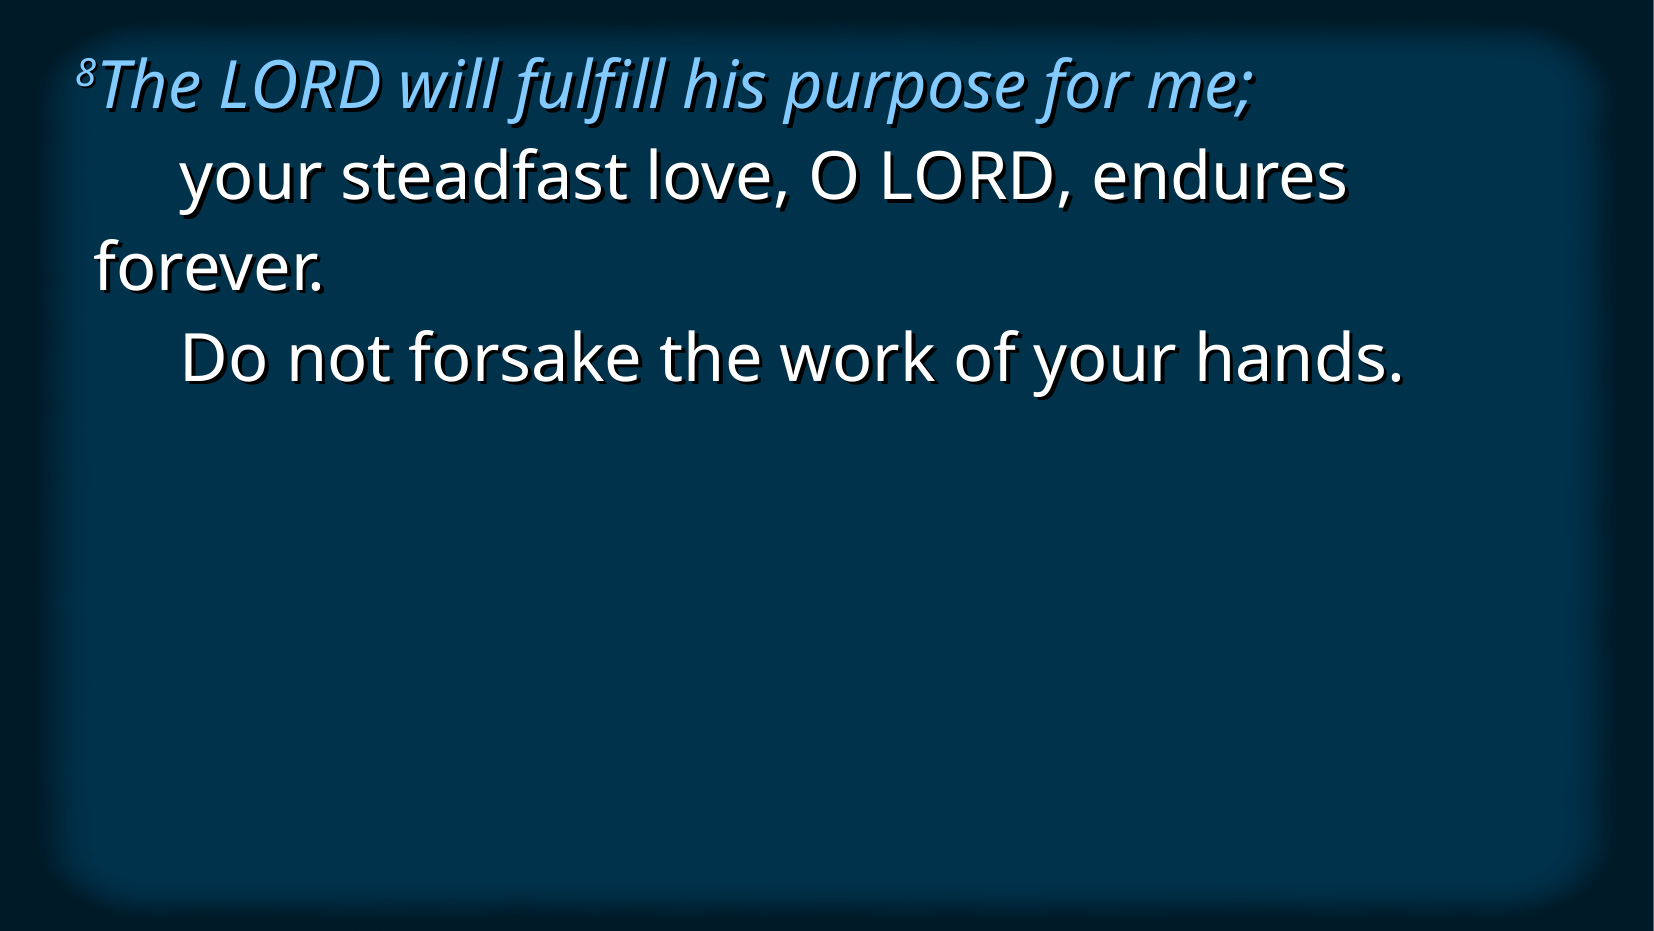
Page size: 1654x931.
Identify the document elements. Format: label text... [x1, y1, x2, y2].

text_box 8The LORD will fulfill his purpose for me; your steadfast love, O LORD, endures forever. Do not forsake the work of your hands. [60, 30, 1591, 383]
picture [0, 0, 1654, 931]
